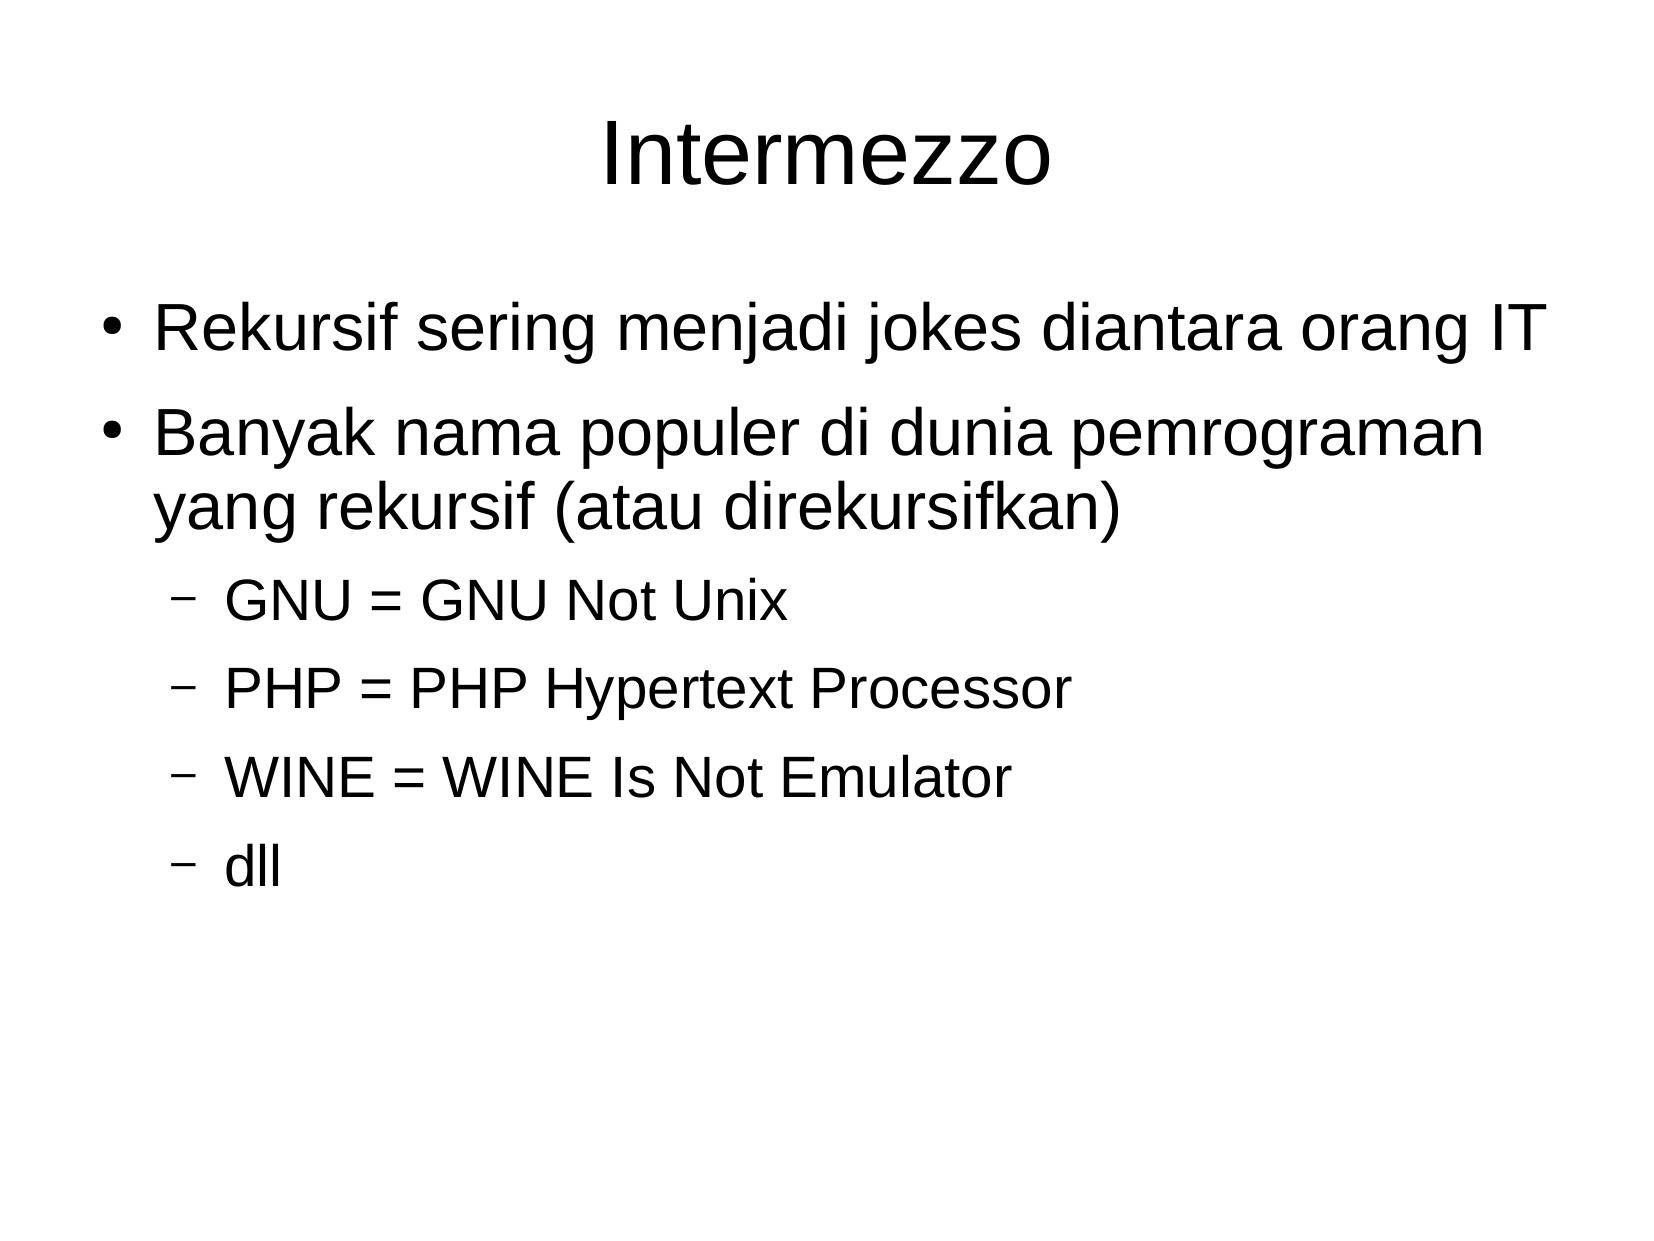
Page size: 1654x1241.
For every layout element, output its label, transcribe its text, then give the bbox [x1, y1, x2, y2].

title Intermezzo [82, 49, 1571, 257]
list Rekursif sering menjadi jokes diantara orang IT Banyak nama populer di dunia pemrograman yang rekursif (atau direkursifkan) GNU = GNU Not Unix PHP = PHP Hypertext Processor WINE = WINE Is Not Emulator dll [82, 290, 1571, 1010]
